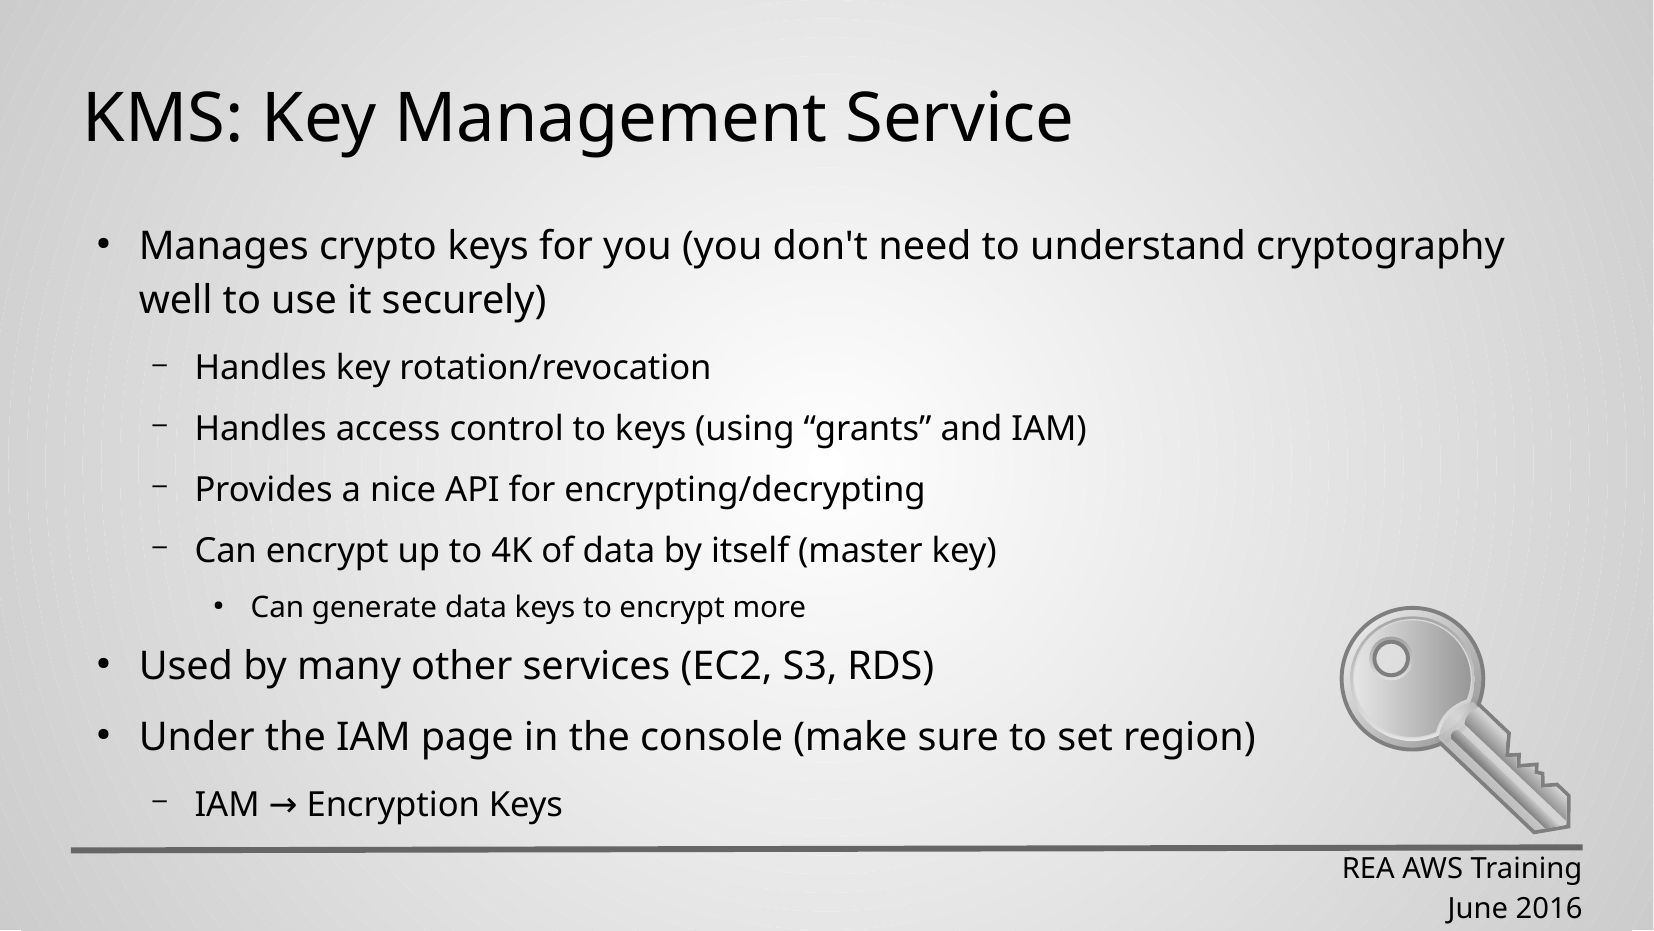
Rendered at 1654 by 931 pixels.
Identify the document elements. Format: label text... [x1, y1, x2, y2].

list Manages crypto keys for you (you don't need to understand cryptography well to use it securely) Handles key rotation/revocation Handles access control to keys (using “grants” and IAM) Provides a nice API for encrypting/decrypting Can encrypt up to 4K of data by itself (master key) Can generate data keys to encrypt more Used by many other services (EC2, S3, RDS) Under the IAM page in the console (make sure to set region) IAM → Encryption Keys [82, 217, 1571, 827]
title KMS: Key Management Service [82, 37, 1571, 193]
picture [1322, 587, 1586, 851]
